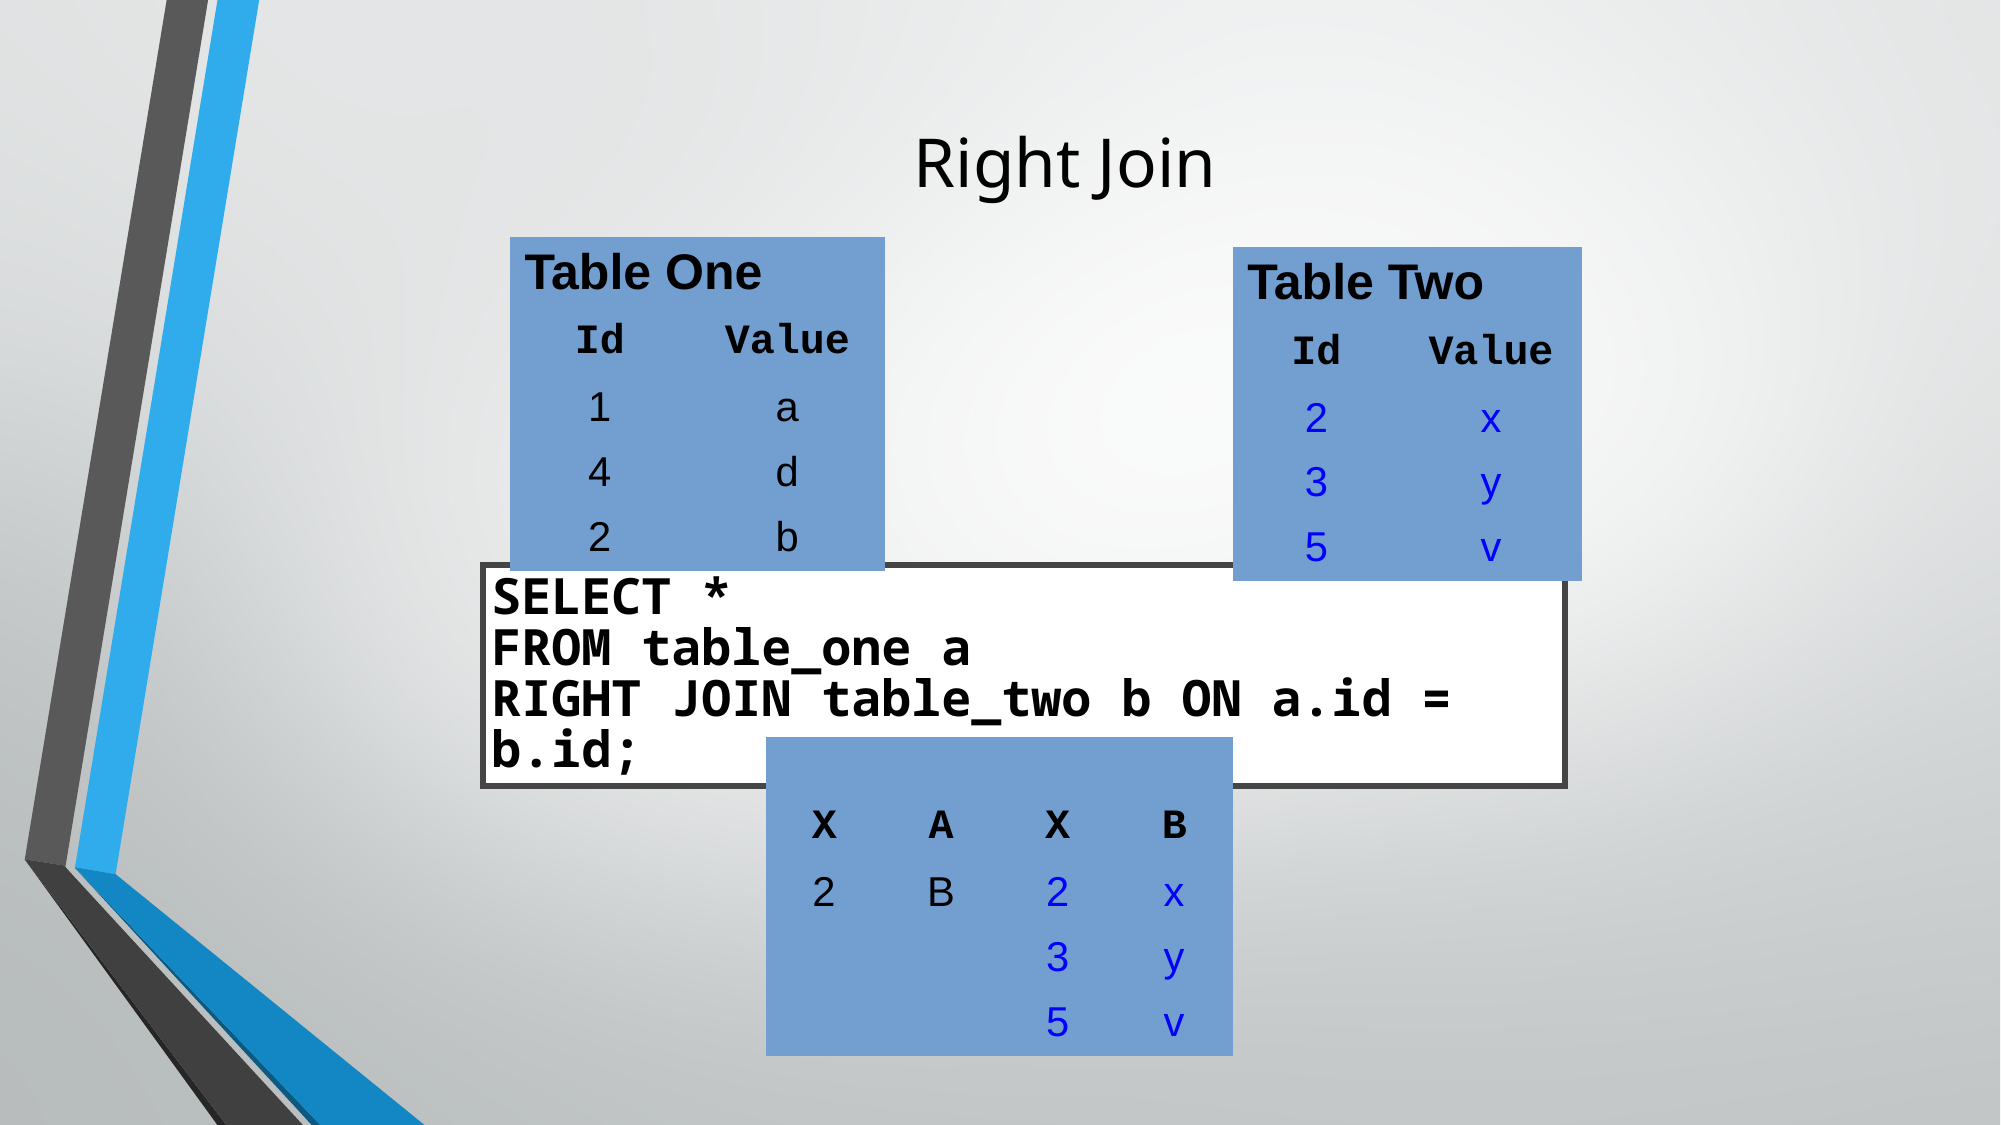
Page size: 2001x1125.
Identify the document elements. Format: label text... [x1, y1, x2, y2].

table_cell b [690, 506, 885, 571]
table_cell x [1400, 387, 1582, 452]
table_cell 3 [999, 926, 1116, 991]
table_cell x [1116, 861, 1233, 926]
table_header [766, 737, 1233, 796]
table_cell 4 [510, 441, 690, 506]
text_box SELECT * FROM table_one a RIGHT JOIN table_two b ON a.id = b.id; [482, 565, 1565, 737]
table_cell 5 [1233, 517, 1400, 581]
table_cell [883, 991, 999, 1056]
table_cell Id [510, 311, 690, 376]
table_cell B [883, 861, 999, 926]
table_cell Value [690, 311, 885, 376]
title Right Join [243, 112, 1887, 210]
table_header Table Two [1233, 247, 1582, 322]
table_cell Id [1233, 322, 1400, 387]
table_cell [766, 926, 883, 991]
table_cell [883, 926, 999, 991]
table_header Table One [510, 237, 885, 311]
table_cell 2 [1233, 387, 1400, 452]
table_cell v [1400, 517, 1582, 581]
table_cell A [883, 796, 999, 861]
table_cell 2 [510, 506, 690, 571]
table_cell 5 [999, 991, 1116, 1056]
table_cell X [766, 796, 883, 861]
table_cell B [1116, 796, 1233, 861]
table_cell Value [1400, 322, 1582, 387]
table_cell 2 [999, 861, 1116, 926]
table_cell y [1116, 926, 1233, 991]
table_cell 2 [766, 861, 883, 926]
table_cell [766, 991, 883, 1056]
table_cell v [1116, 991, 1233, 1056]
table_cell a [690, 376, 885, 441]
table_cell y [1400, 452, 1582, 517]
table_cell 3 [1233, 452, 1400, 517]
table_cell d [690, 441, 885, 506]
table_cell X [999, 796, 1116, 861]
table_cell 1 [510, 376, 690, 441]
